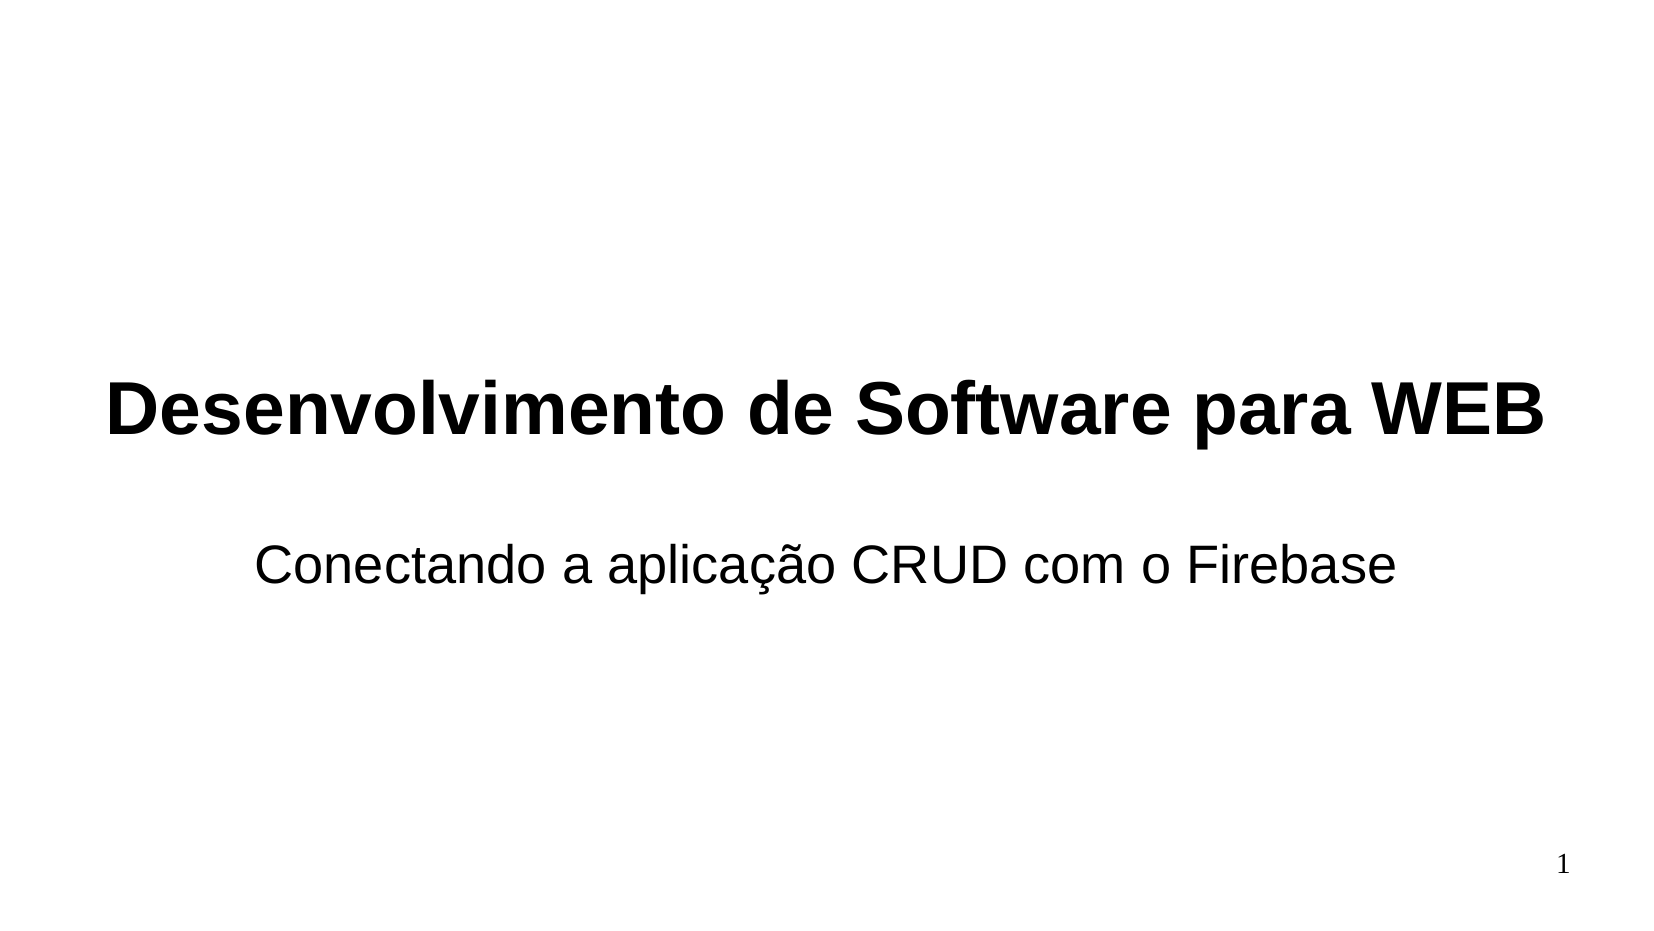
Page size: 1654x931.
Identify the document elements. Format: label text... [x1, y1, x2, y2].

subtitle Desenvolvimento de Software para WEB Conectando a aplicação CRUD com o Firebase [82, 37, 1571, 757]
